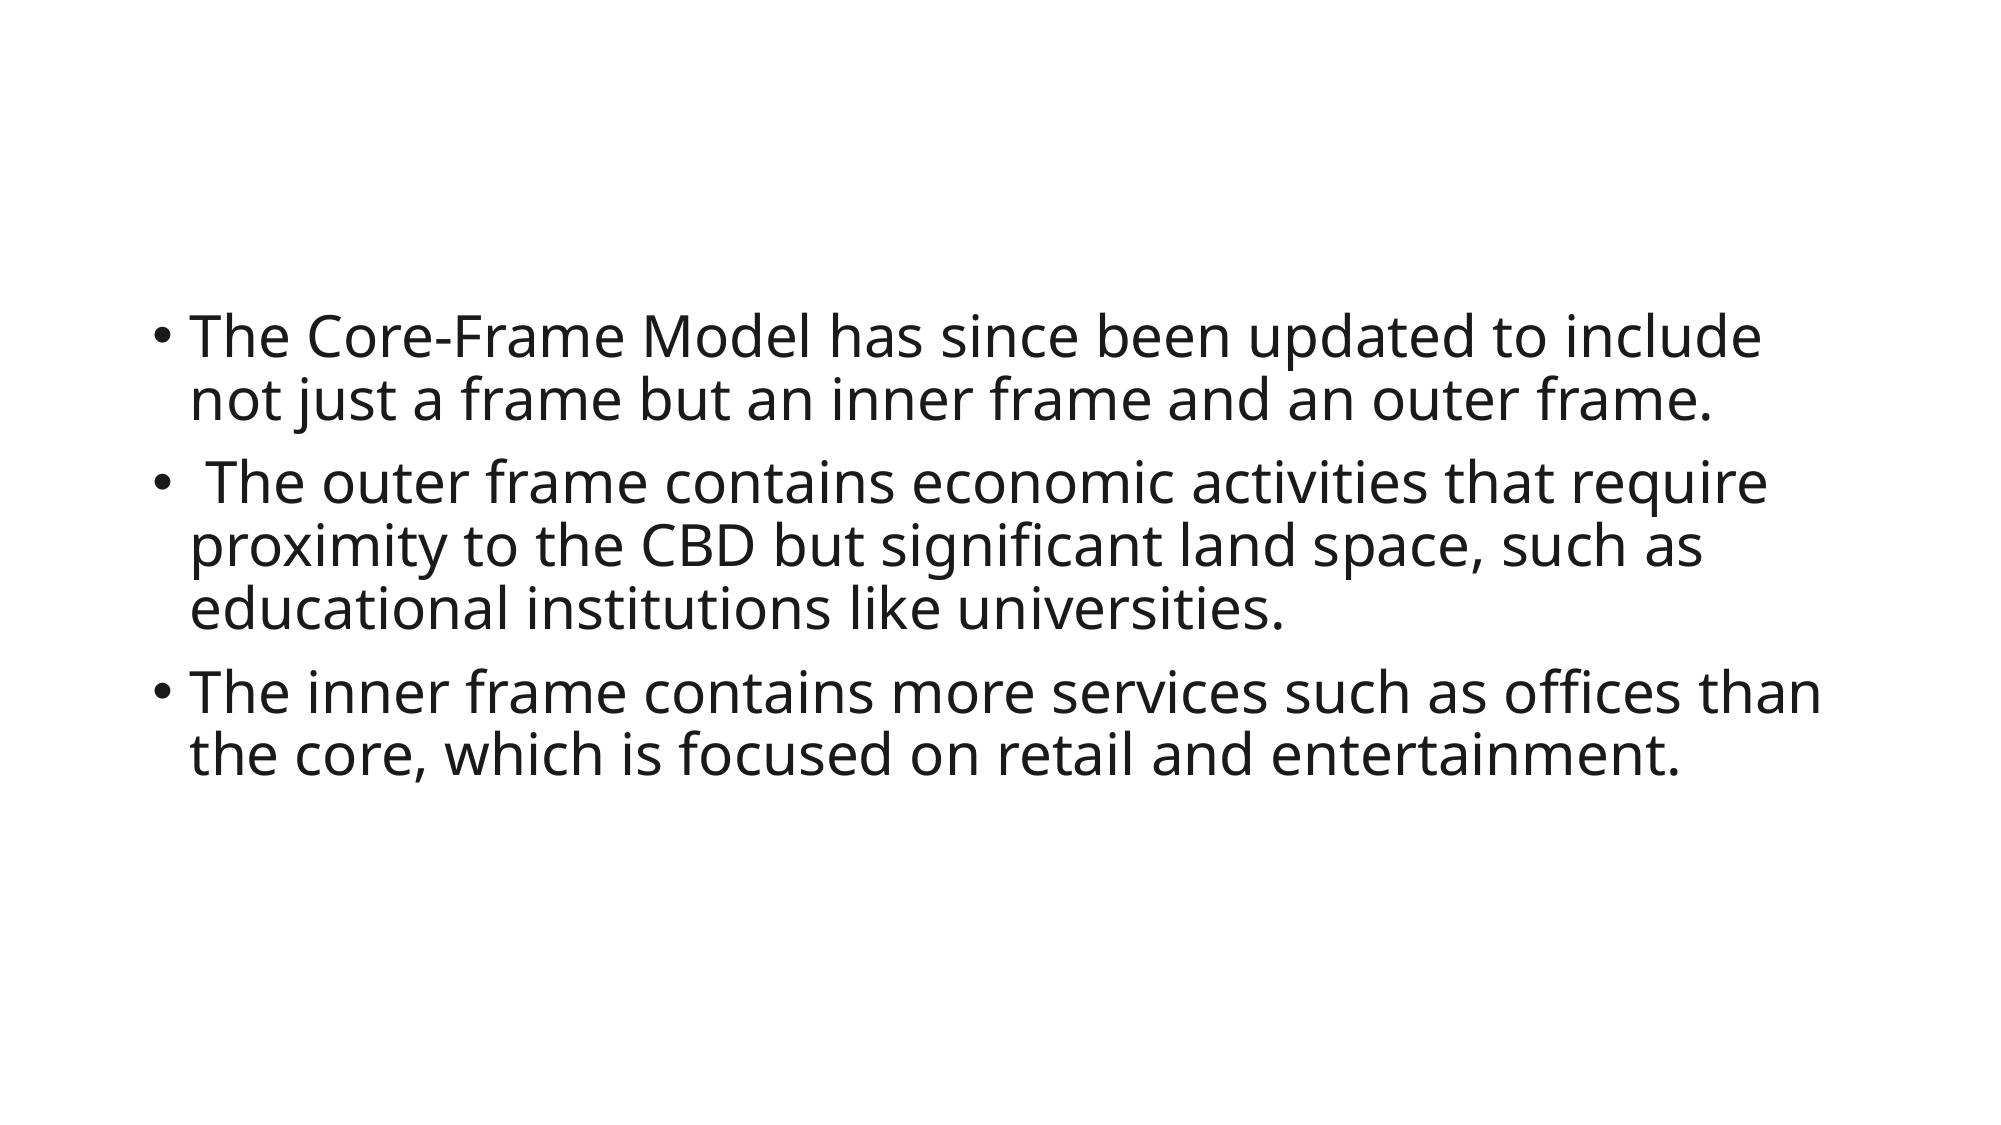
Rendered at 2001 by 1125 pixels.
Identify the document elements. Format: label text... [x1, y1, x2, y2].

list The Core-Frame Model has since been updated to include not just a frame but an inner frame and an outer frame. The outer frame contains economic activities that require proximity to the CBD but significant land space, such as educational institutions like universities. The inner frame contains more services such as offices than the core, which is focused on retail and entertainment. [137, 299, 1863, 1014]
